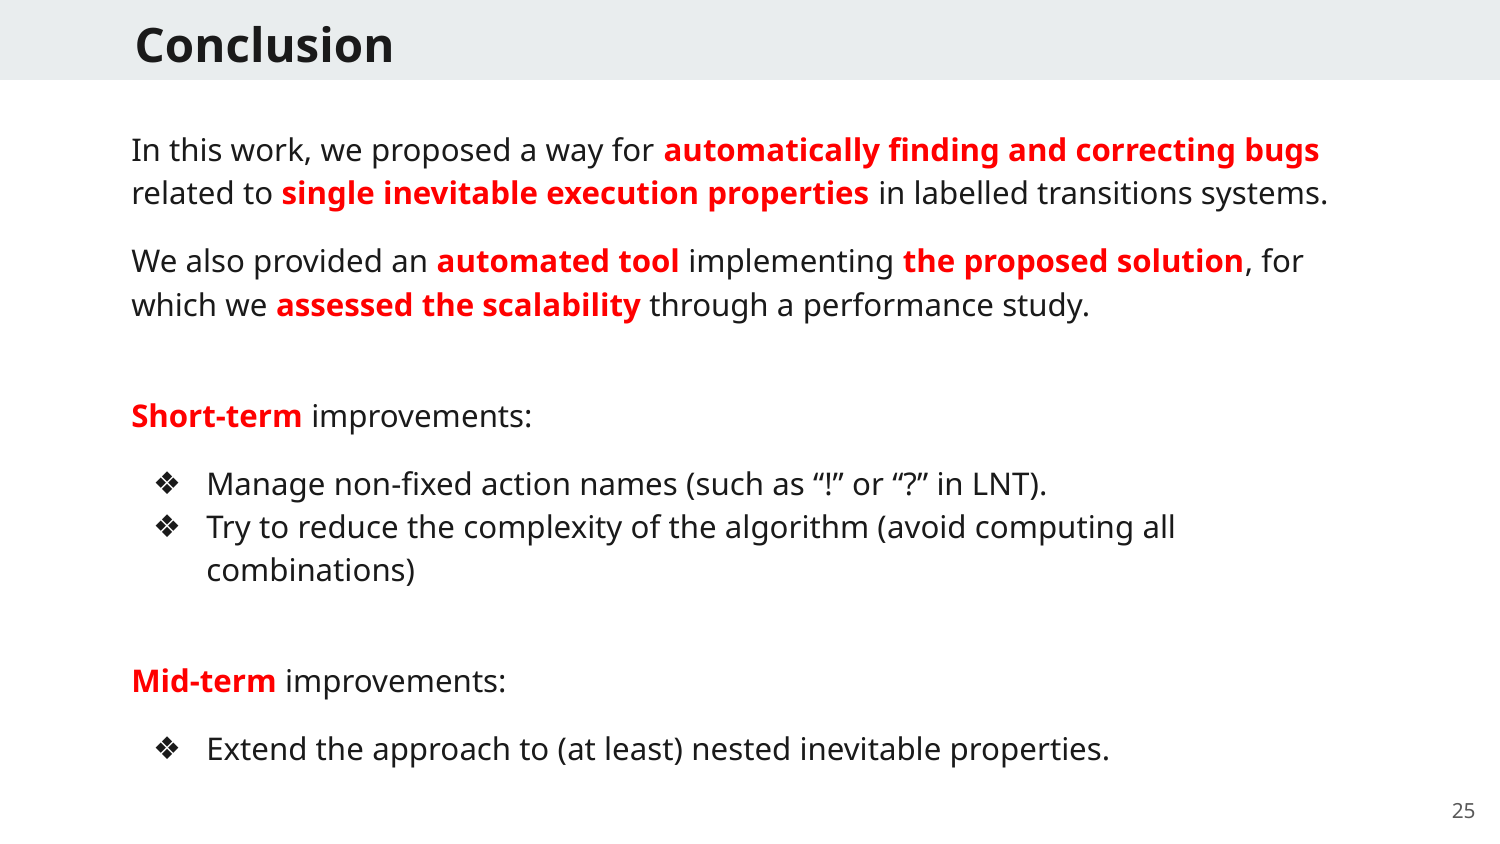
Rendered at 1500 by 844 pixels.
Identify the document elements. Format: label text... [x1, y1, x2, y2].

list In this work, we proposed a way for automatically finding and correcting bugs related to single inevitable execution properties in labelled transitions systems. We also provided an automated tool implementing the proposed solution, for which we assessed the scalability through a performance study. Short-term improvements: Manage non-fixed action names (such as “!” or “?” in LNT). Try to reduce the complexity of the algorithm (avoid computing all combinations) Mid-term improvements: Extend the approach to (at least) nested inevitable properties. [41, 110, 1381, 838]
title Conclusion [119, 0, 1381, 88]
slide_number <numéro> [1400, 779, 1491, 844]
